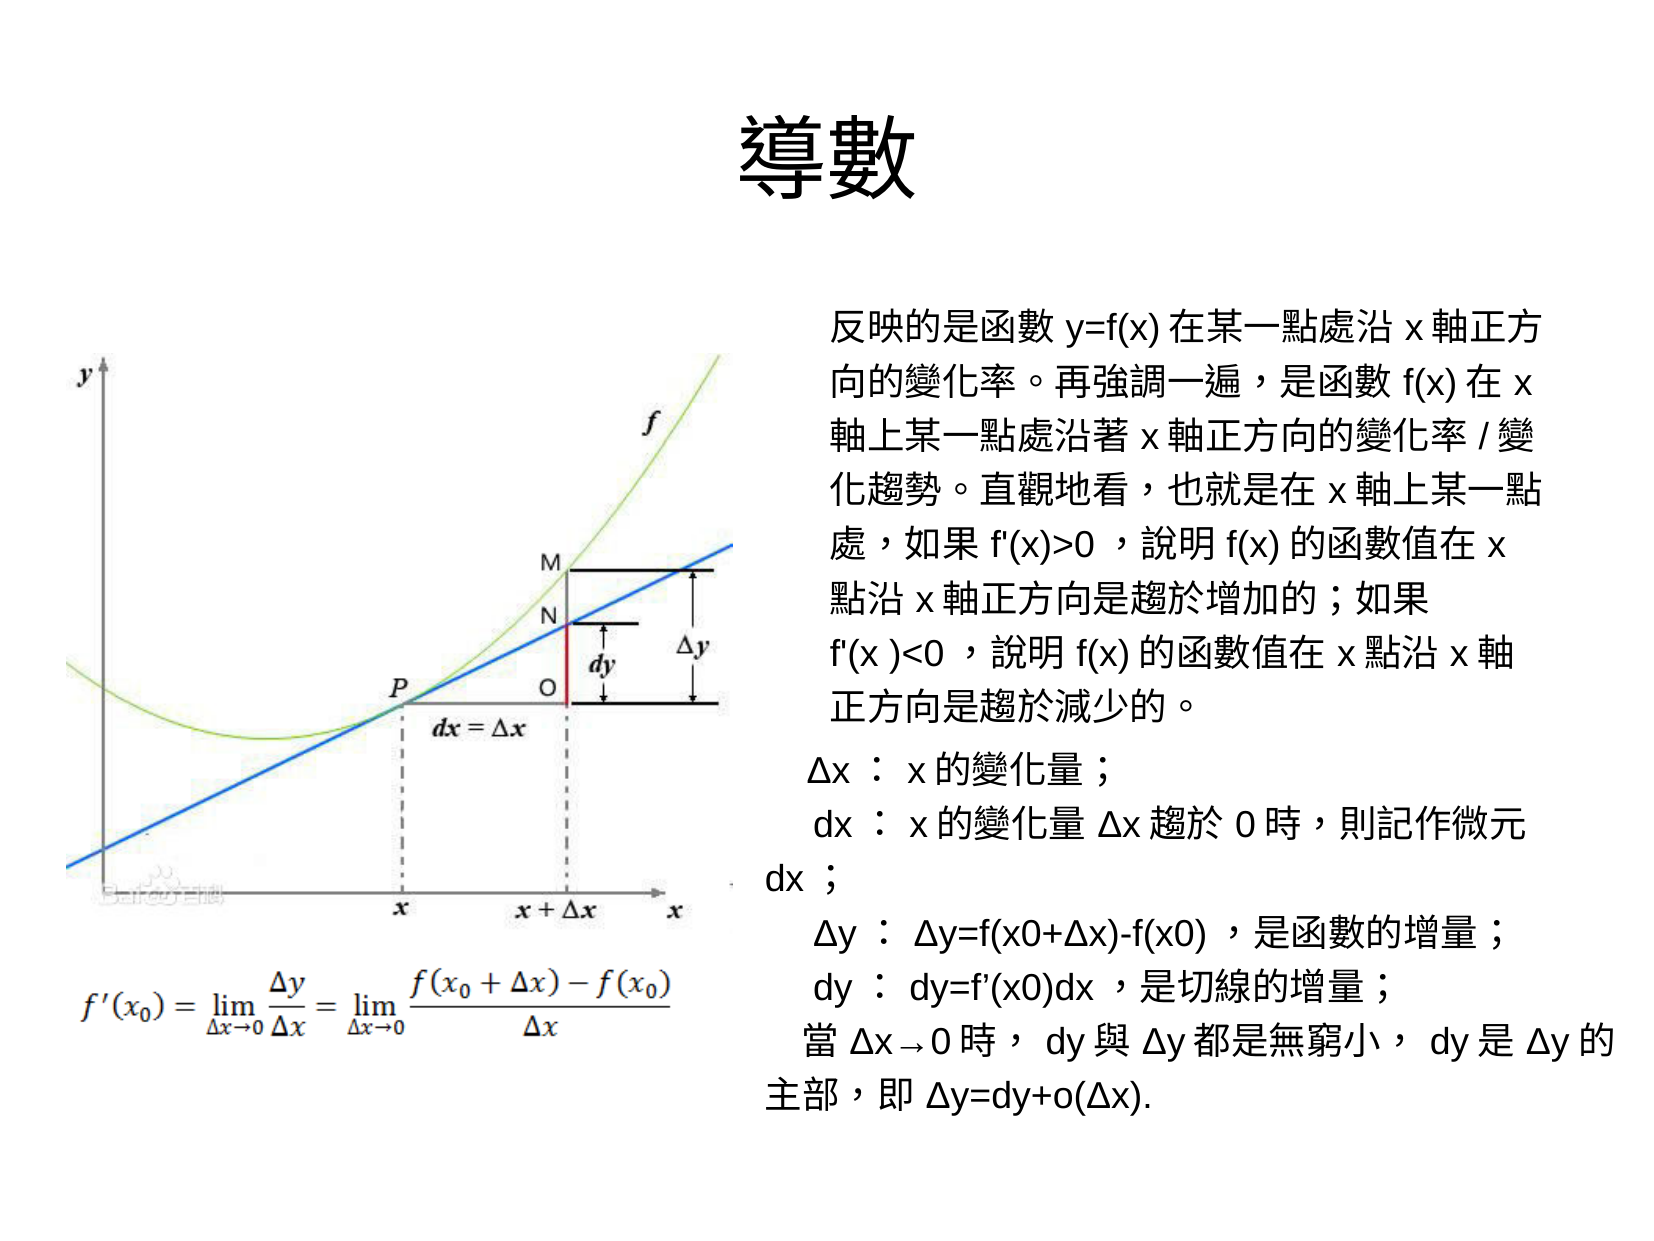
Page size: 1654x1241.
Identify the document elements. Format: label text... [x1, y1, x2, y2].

text_box Δx：x的變化量； dx：x的變化量Δx趨於0時，則記作微元dx； Δy：Δy=f(x0+Δx)-f(x0)，是函數的增量； dy：dy=f’(x0)dx，是切線的增量； 當Δx→0時，dy與Δy都是無窮小，dy是Δy的主部，即Δy=dy+o(Δx). [750, 732, 1636, 1226]
title 導數 [82, 49, 1571, 257]
picture [66, 353, 733, 934]
text_box 反映的是函數y=f(x)在某一點處沿x軸正方向的變化率。再強調一遍，是函數f(x)在x軸上某一點處沿著x軸正方向的變化率/變化趨勢。直觀地看，也就是在x軸上某一點處，如果f'(x)>0，說明f(x)的函數值在x點沿x軸正方向是趨於增加的；如果f'(x )<0，說明f(x)的函數值在x點沿x軸正方向是趨於減少的。 [814, 248, 1565, 732]
picture [78, 948, 686, 1052]
